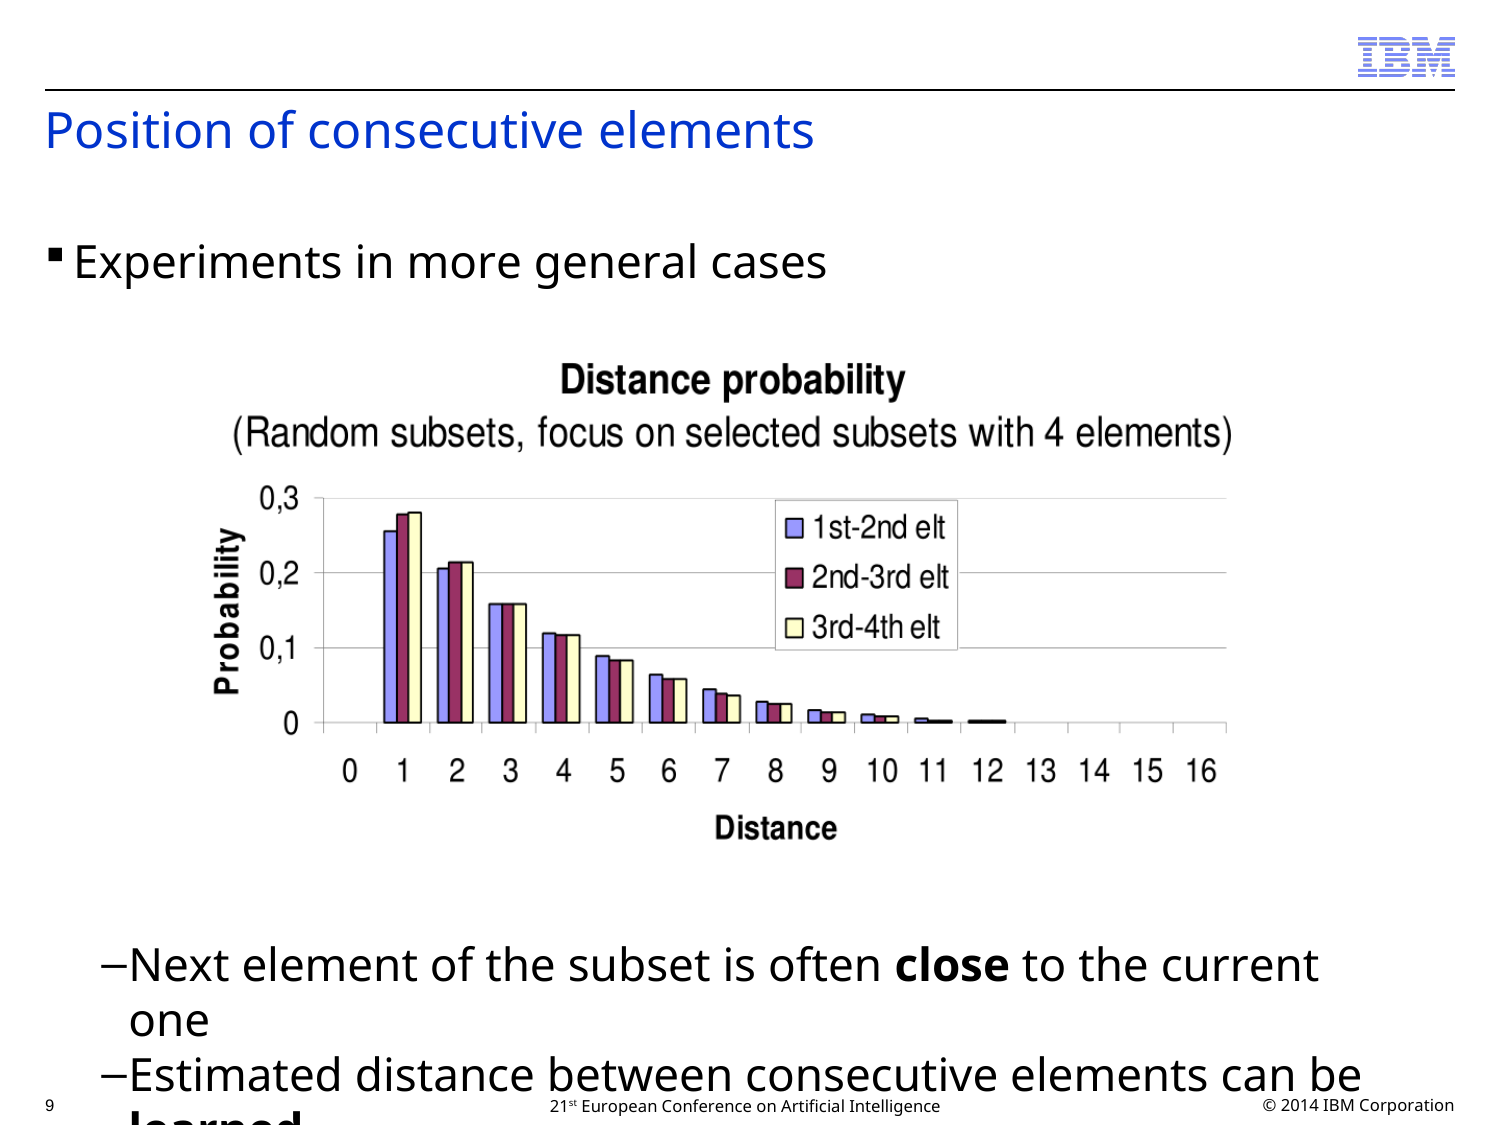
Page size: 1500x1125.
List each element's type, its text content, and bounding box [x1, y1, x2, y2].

list Experiments in more general cases Next element of the subset is often close to the current one Estimated distance between consecutive elements can be learned [29, 224, 1426, 1108]
picture [195, 359, 1258, 847]
picture [1358, 37, 1455, 77]
title Position of consecutive elements [29, 97, 1500, 203]
